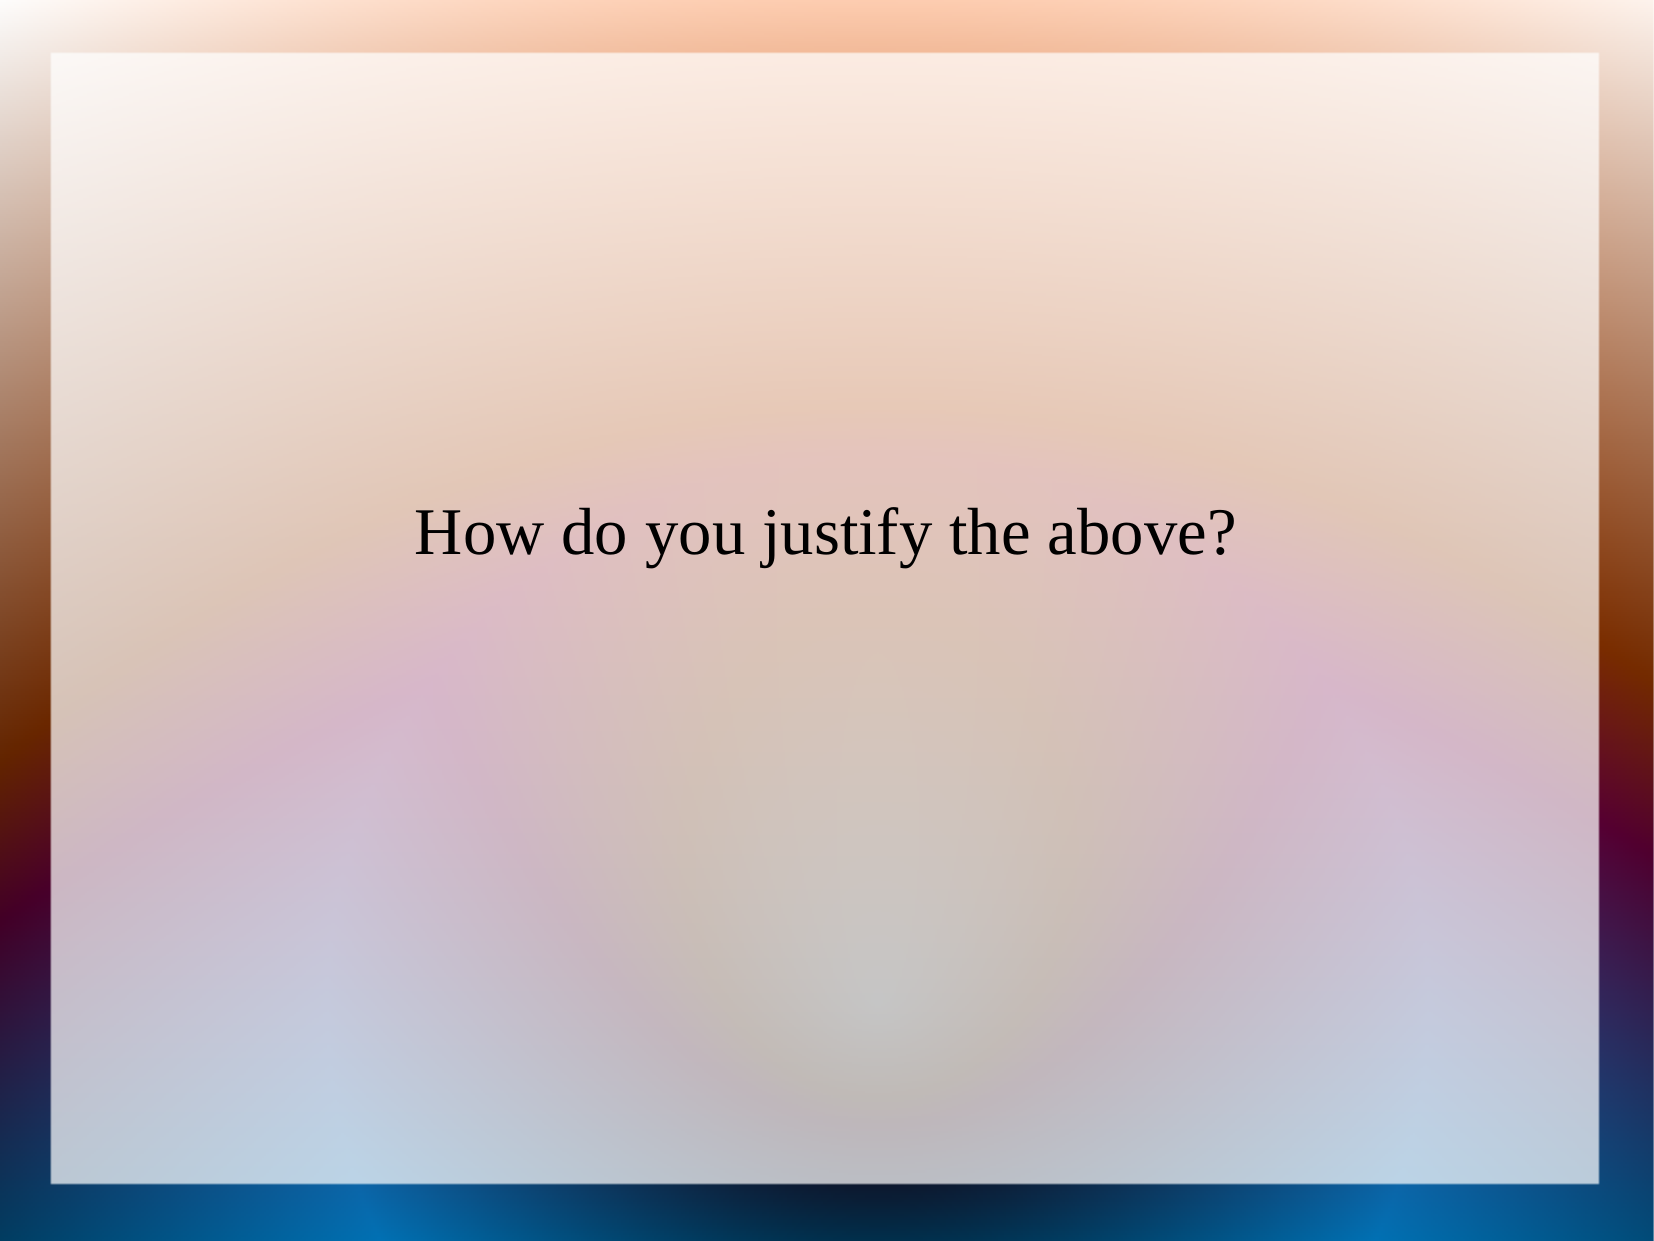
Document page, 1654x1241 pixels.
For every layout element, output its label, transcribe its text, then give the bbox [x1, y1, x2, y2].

subtitle How do you justify the above? [82, 55, 1571, 1010]
picture [0, 0, 1654, 1241]
